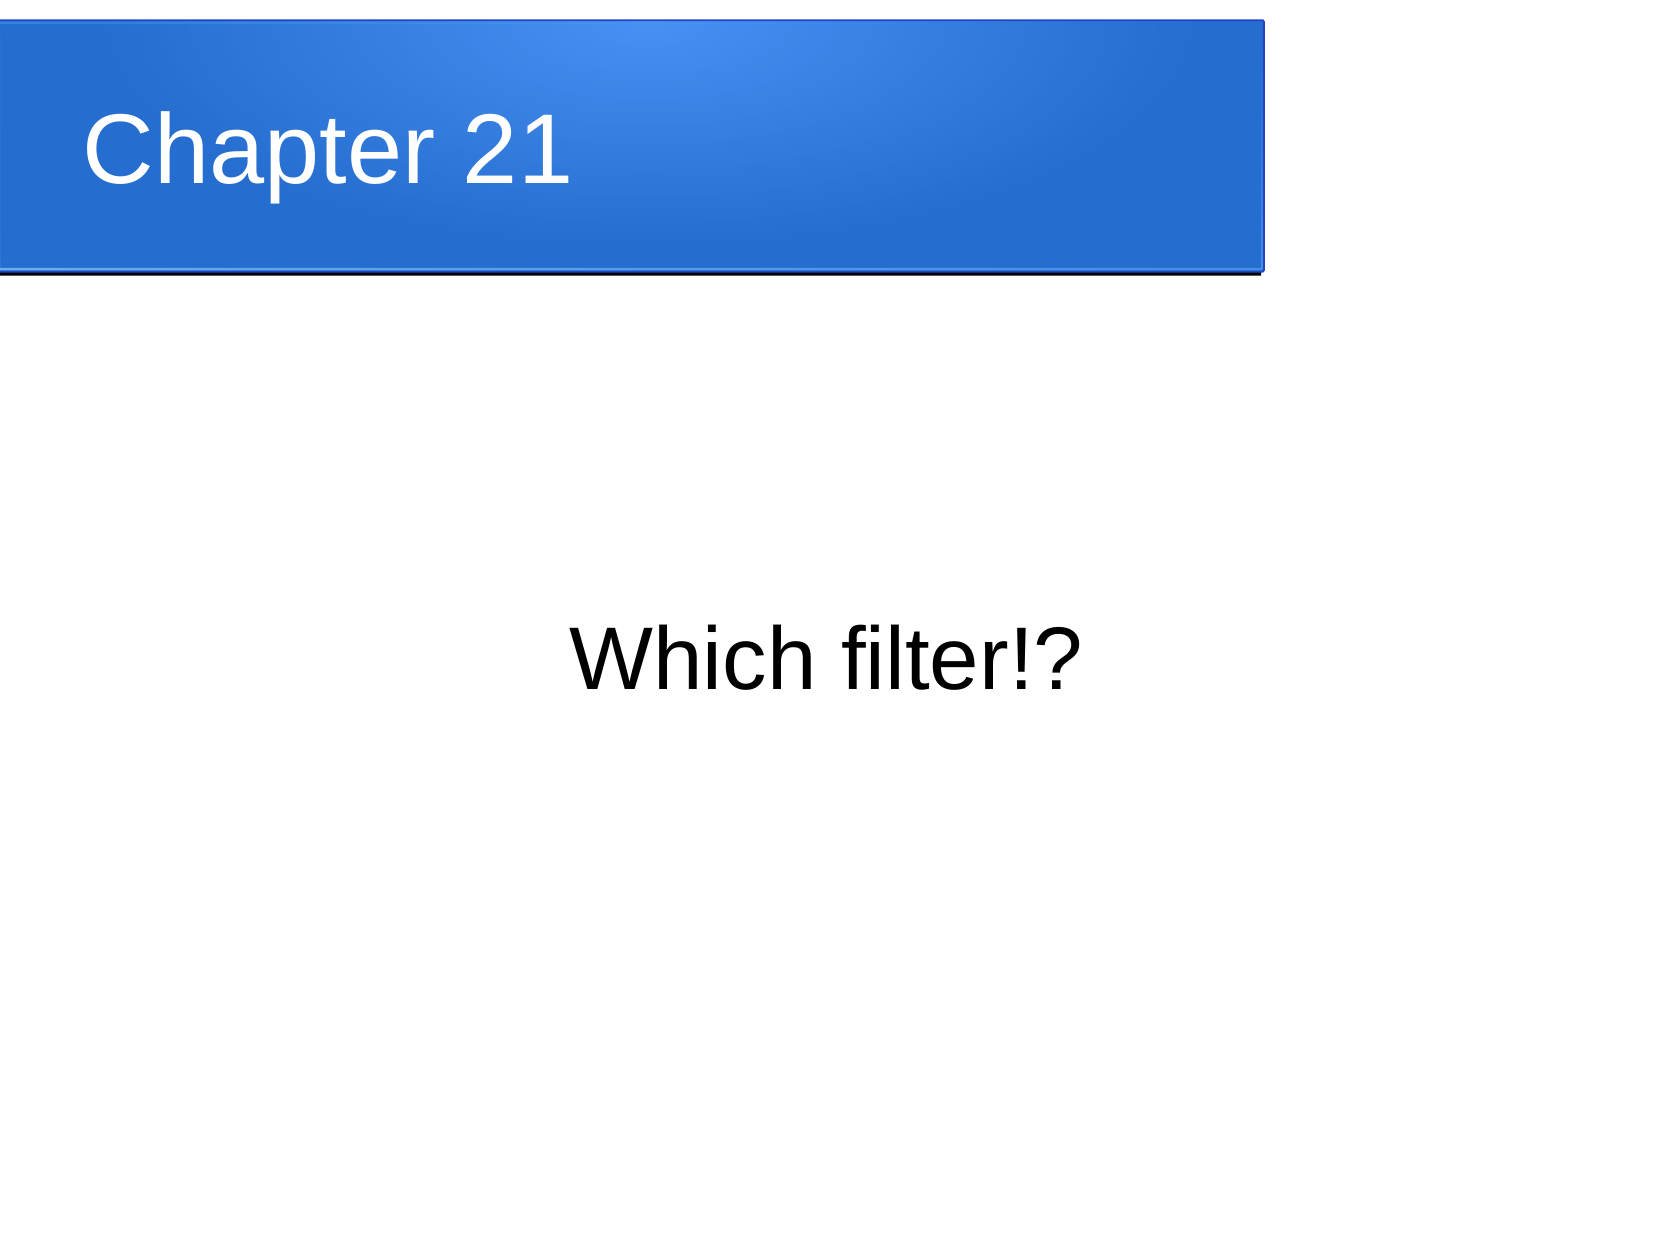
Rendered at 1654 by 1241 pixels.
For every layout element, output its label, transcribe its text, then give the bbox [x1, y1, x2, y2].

subtitle Which filter!? [82, 299, 1571, 1019]
title Chapter 21 [82, 47, 1235, 252]
